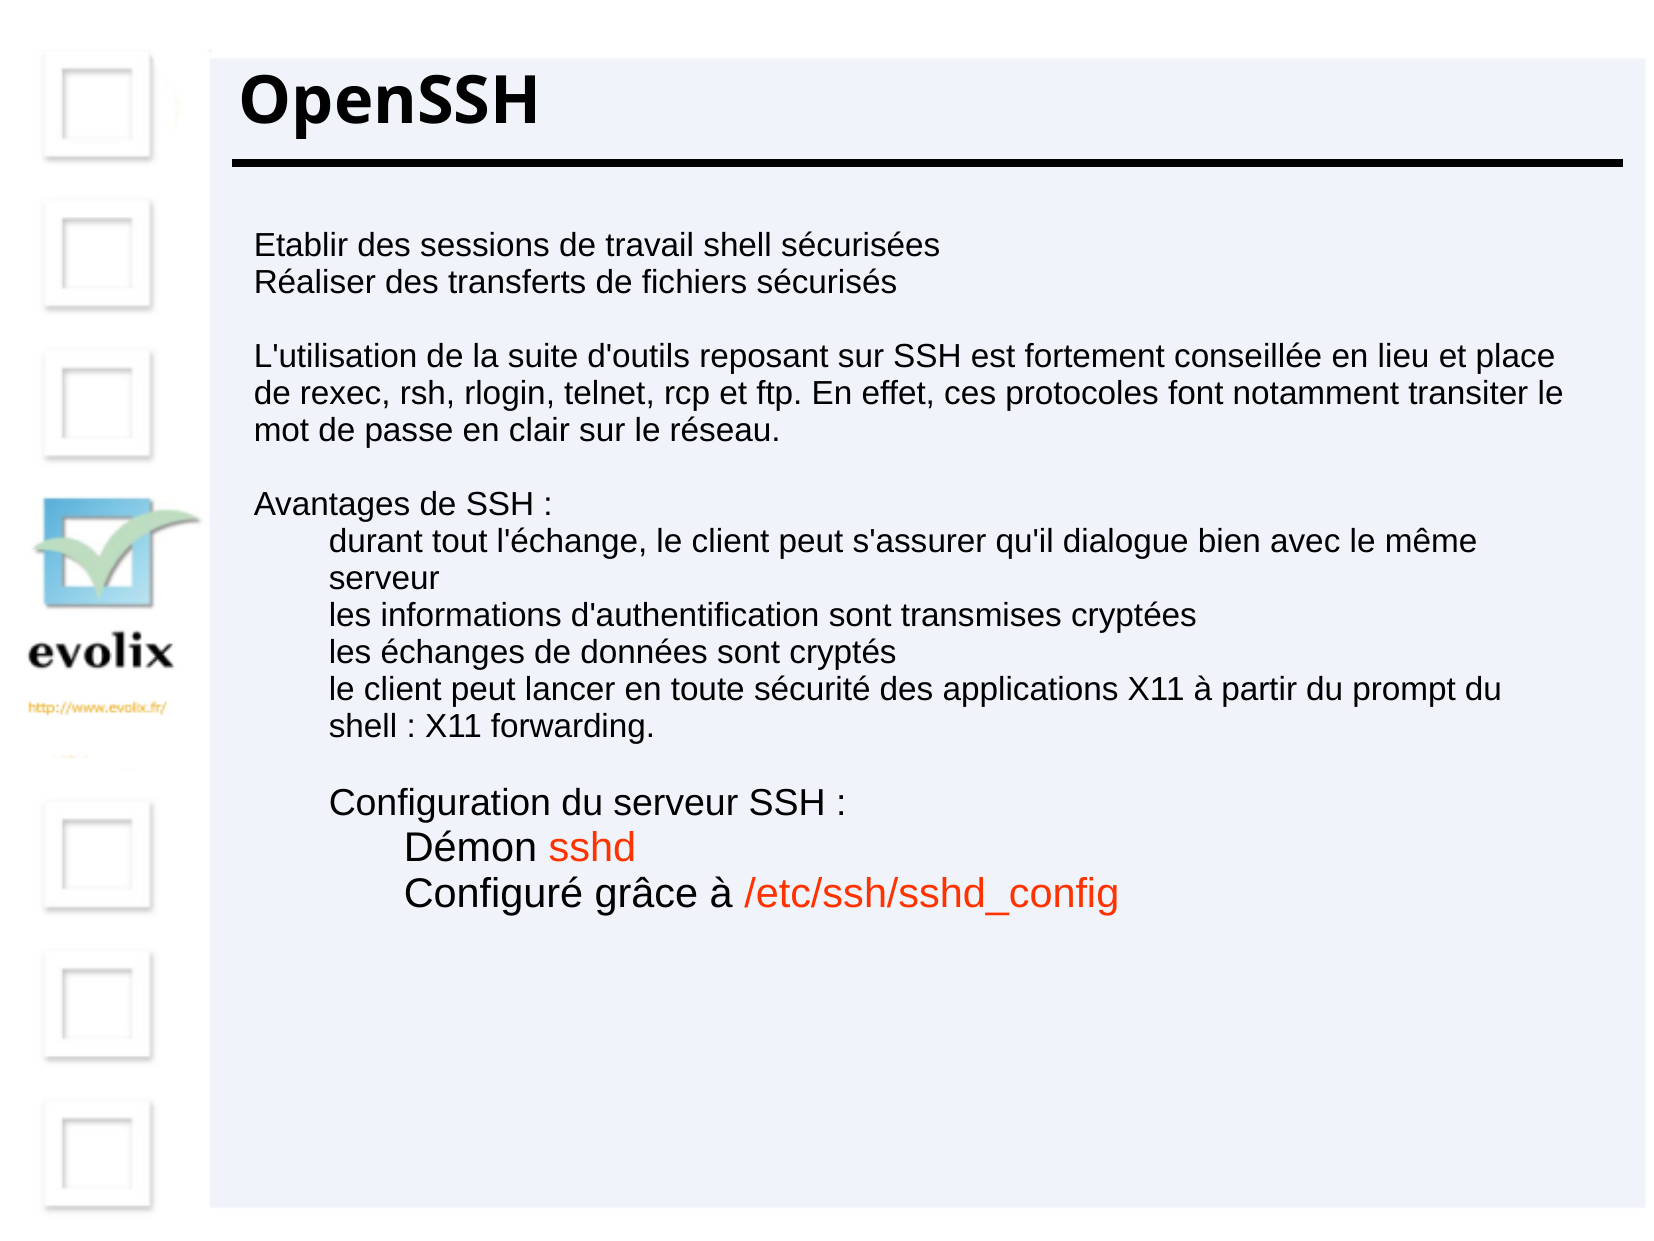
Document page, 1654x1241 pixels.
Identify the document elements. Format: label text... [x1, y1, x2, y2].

text_box Etablir des sessions de travail shell sécurisées Réaliser des transferts de fichiers sécurisés L'utilisation de la suite d'outils reposant sur SSH est fortement conseillée en lieu et place de rexec, rsh, rlogin, telnet, rcp et ftp. En effet, ces protocoles font notamment transiter le mot de passe en clair sur le réseau. Avantages de SSH : durant tout l'échange, le client peut s'assurer qu'il dialogue bien avec le même serveur les informations d'authentification sont transmises cryptées les échanges de données sont cryptés le client peut lancer en toute sécurité des applications X11 à partir du prompt du shell : X11 forwarding. Configuration du serveur SSH : Démon sshd Configuré grâce à /etc/ssh/sshd_config [238, 218, 1595, 1145]
title OpenSSH [238, 0, 1530, 196]
picture [0, 49, 1654, 1218]
